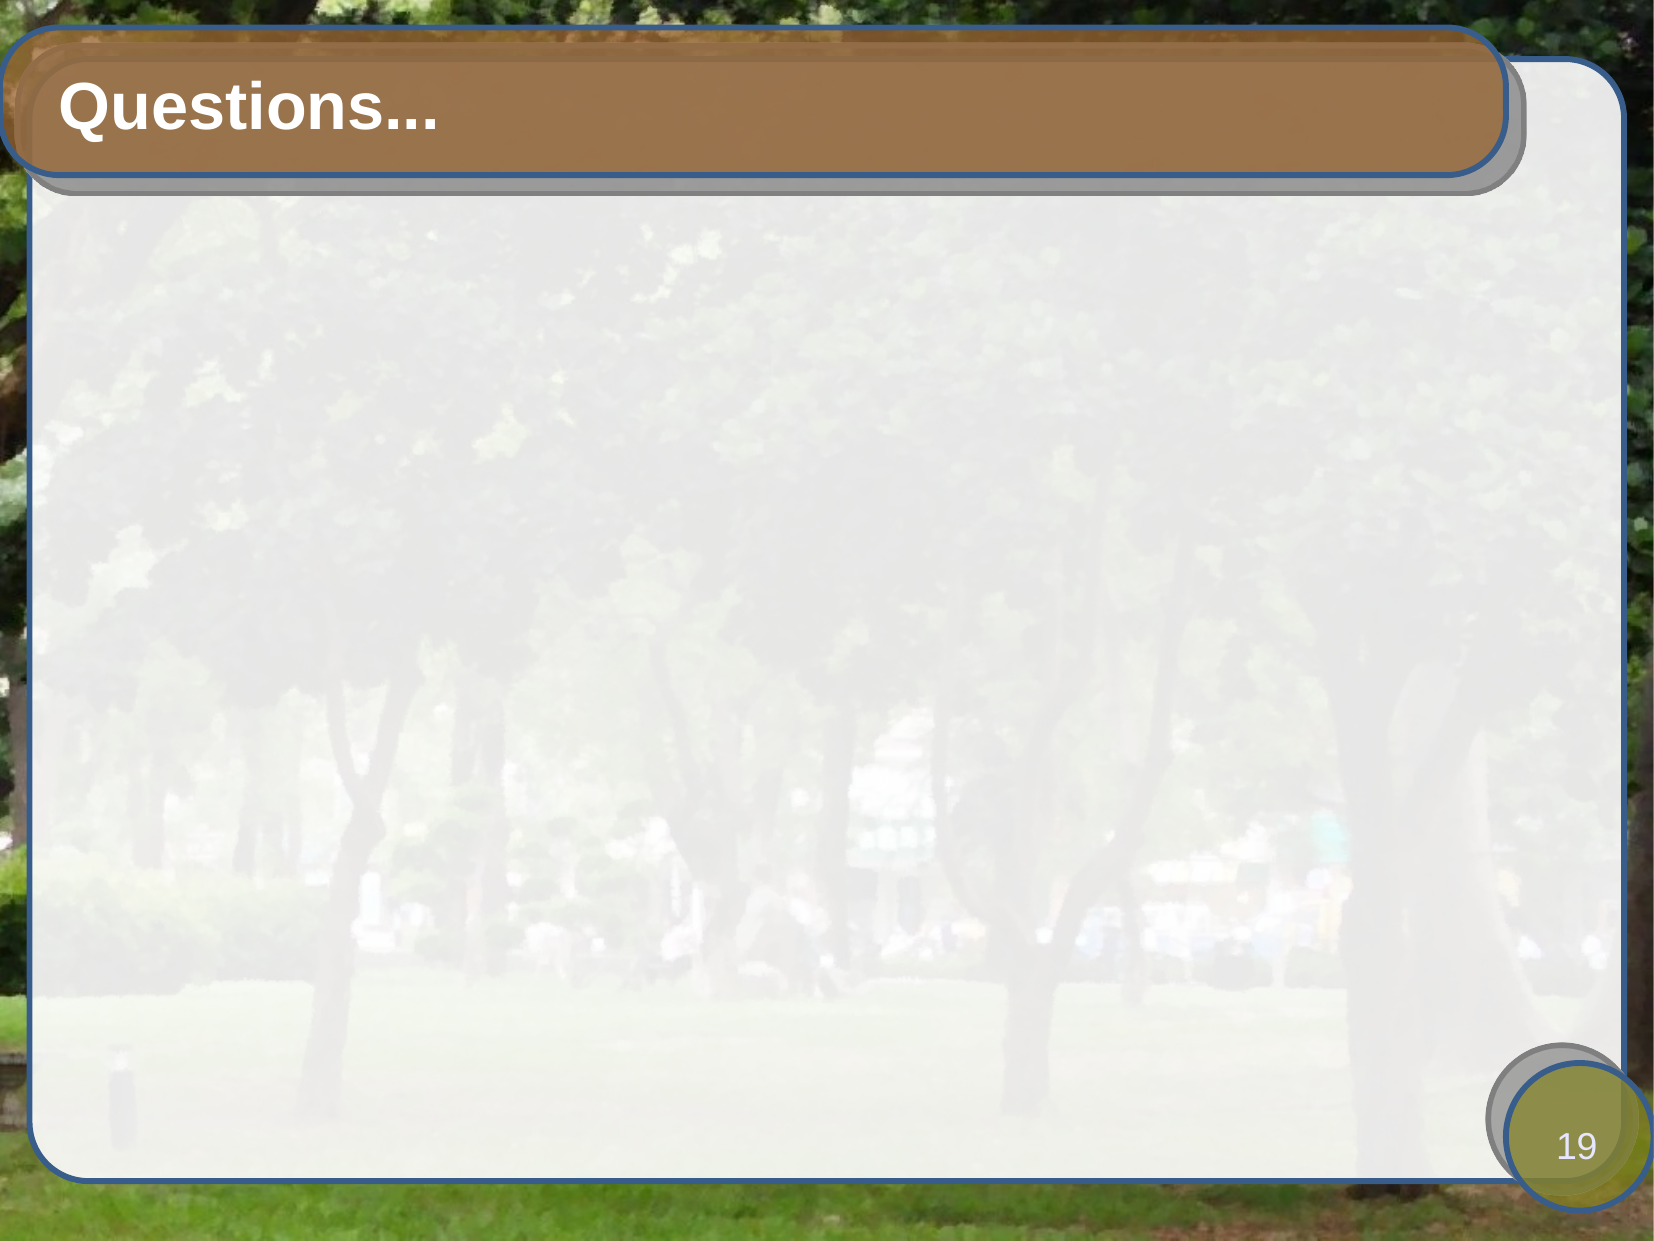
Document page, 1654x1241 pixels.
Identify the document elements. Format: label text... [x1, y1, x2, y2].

text_box [1529, 1122, 1625, 1179]
title Questions... [59, 36, 1447, 170]
